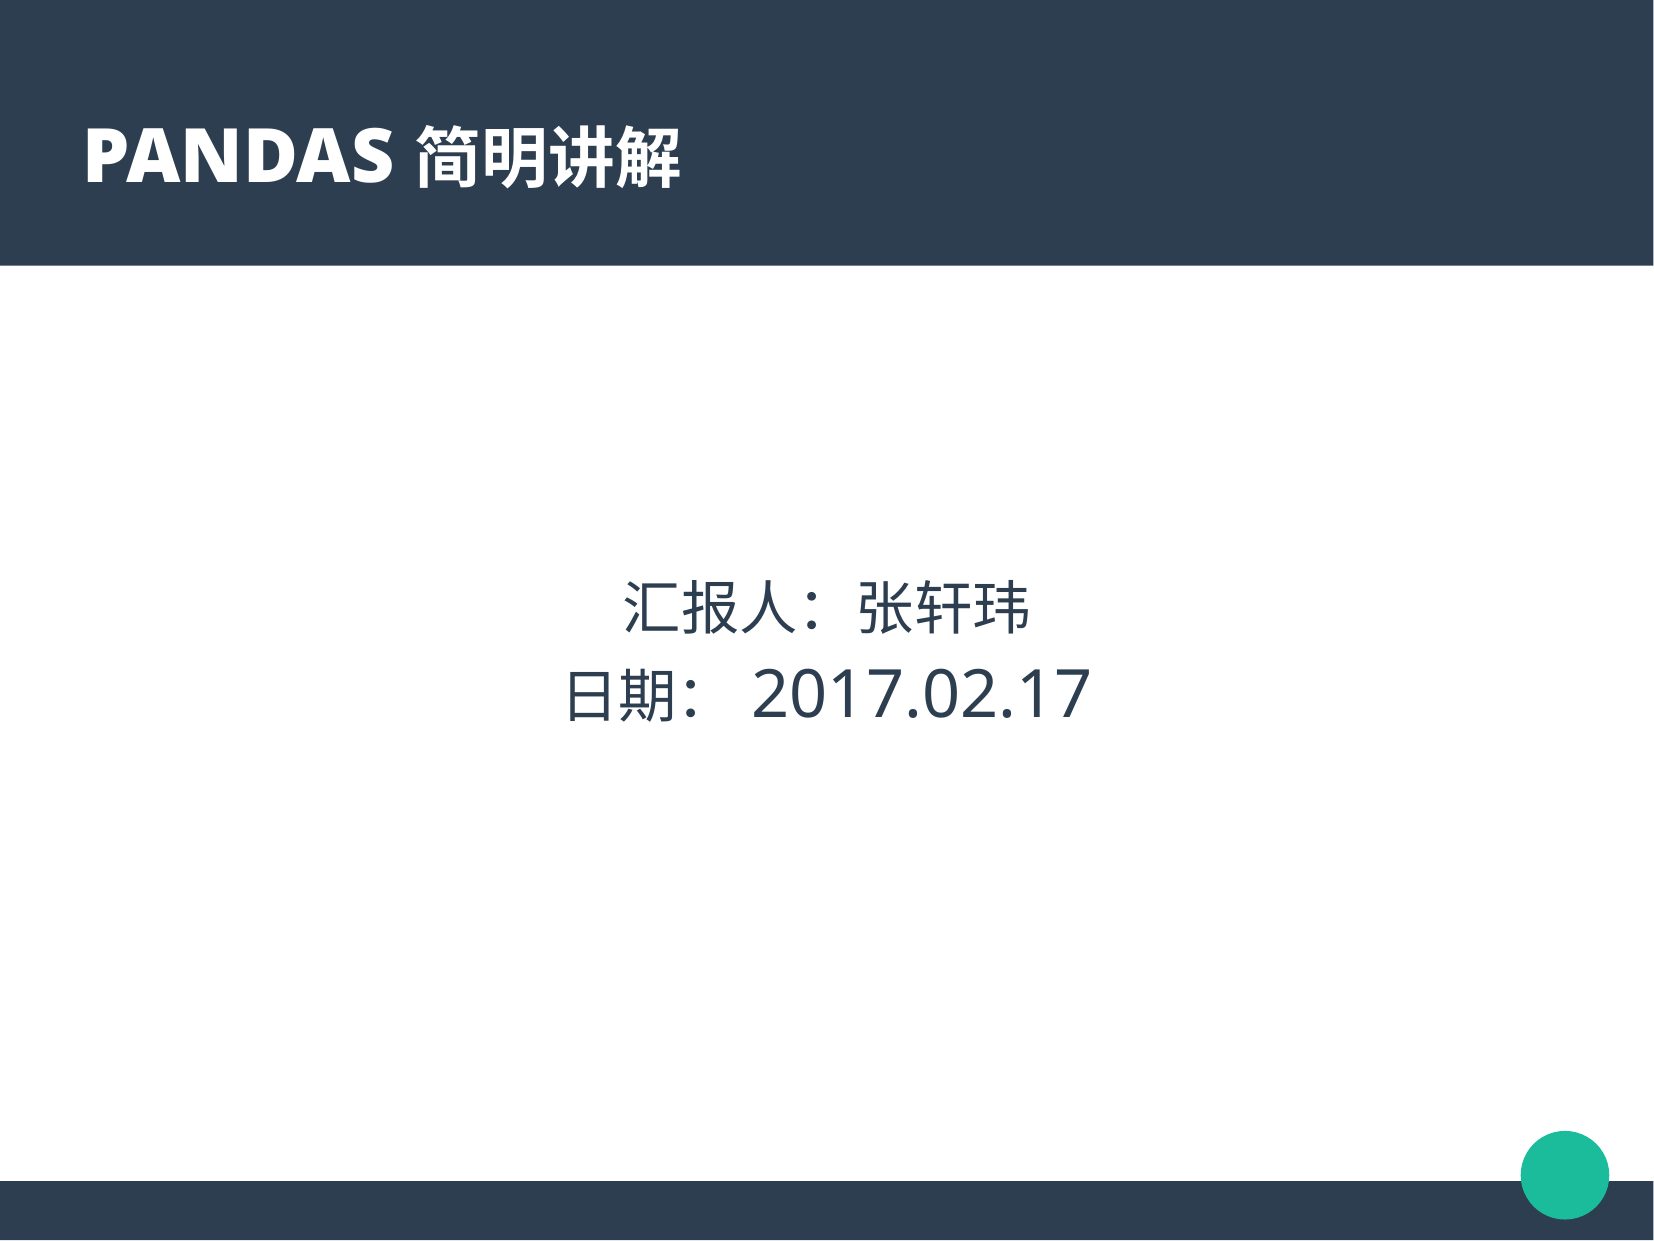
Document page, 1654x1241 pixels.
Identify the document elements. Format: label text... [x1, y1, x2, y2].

subtitle 汇报人：张轩玮 日期：2017.02.17 [82, 290, 1571, 1010]
title PANDAS简明讲解 [82, 49, 1571, 257]
